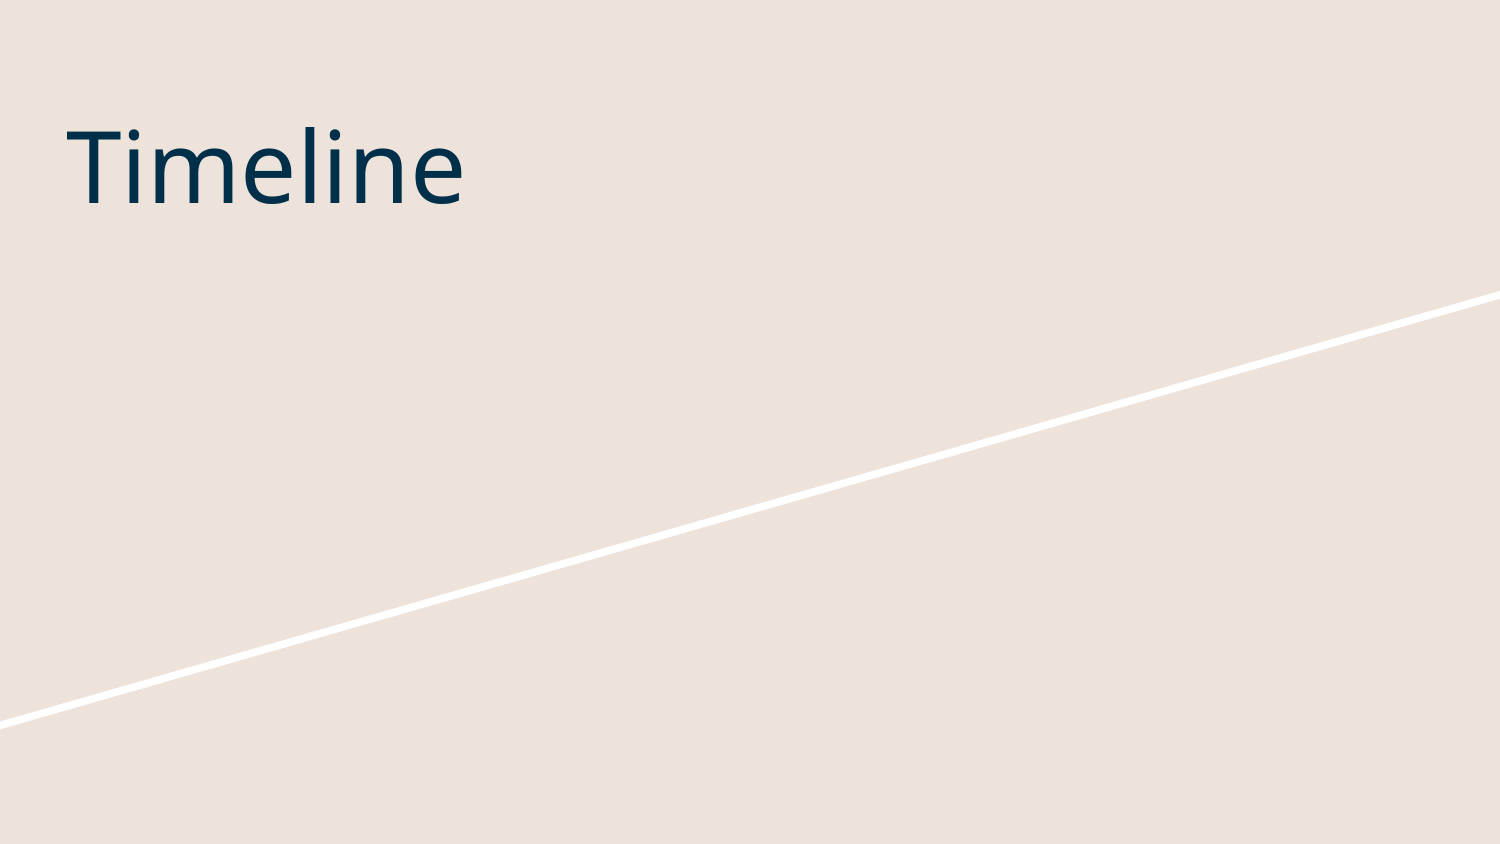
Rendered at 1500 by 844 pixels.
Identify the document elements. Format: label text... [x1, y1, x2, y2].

title Timeline [51, 88, 1449, 299]
